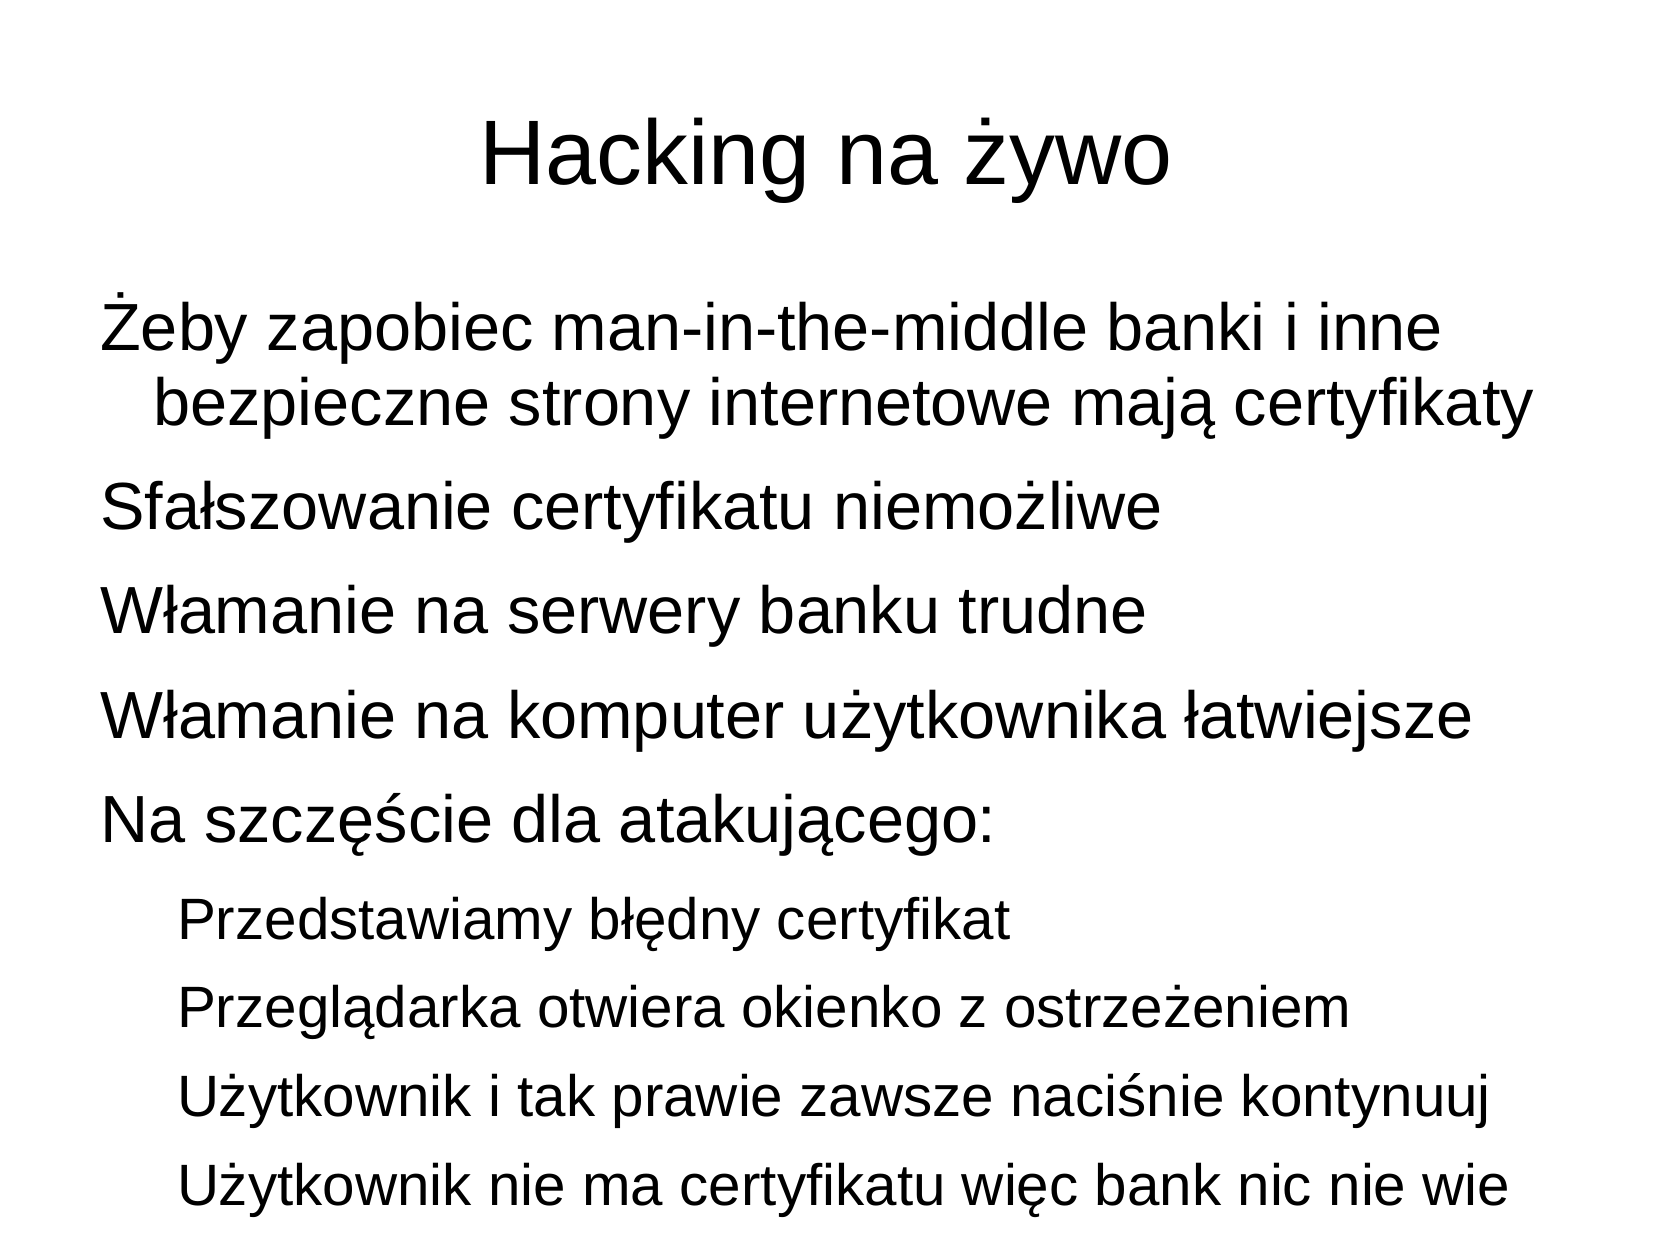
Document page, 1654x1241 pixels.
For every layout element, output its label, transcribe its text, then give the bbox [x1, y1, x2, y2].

title Hacking na żywo [82, 56, 1571, 250]
list Żeby zapobiec man-in-the-middle banki i inne bezpieczne strony internetowe mają certyfikaty Sfałszowanie certyfikatu niemożliwe Włamanie na serwery banku trudne Włamanie na komputer użytkownika łatwiejsze Na szczęście dla atakującego: Przedstawiamy błędny certyfikat Przeglądarka otwiera okienko z ostrzeżeniem Użytkownik i tak prawie zawsze naciśnie kontynuuj Użytkownik nie ma certyfikatu więc bank nic nie wie [82, 290, 1571, 1217]
